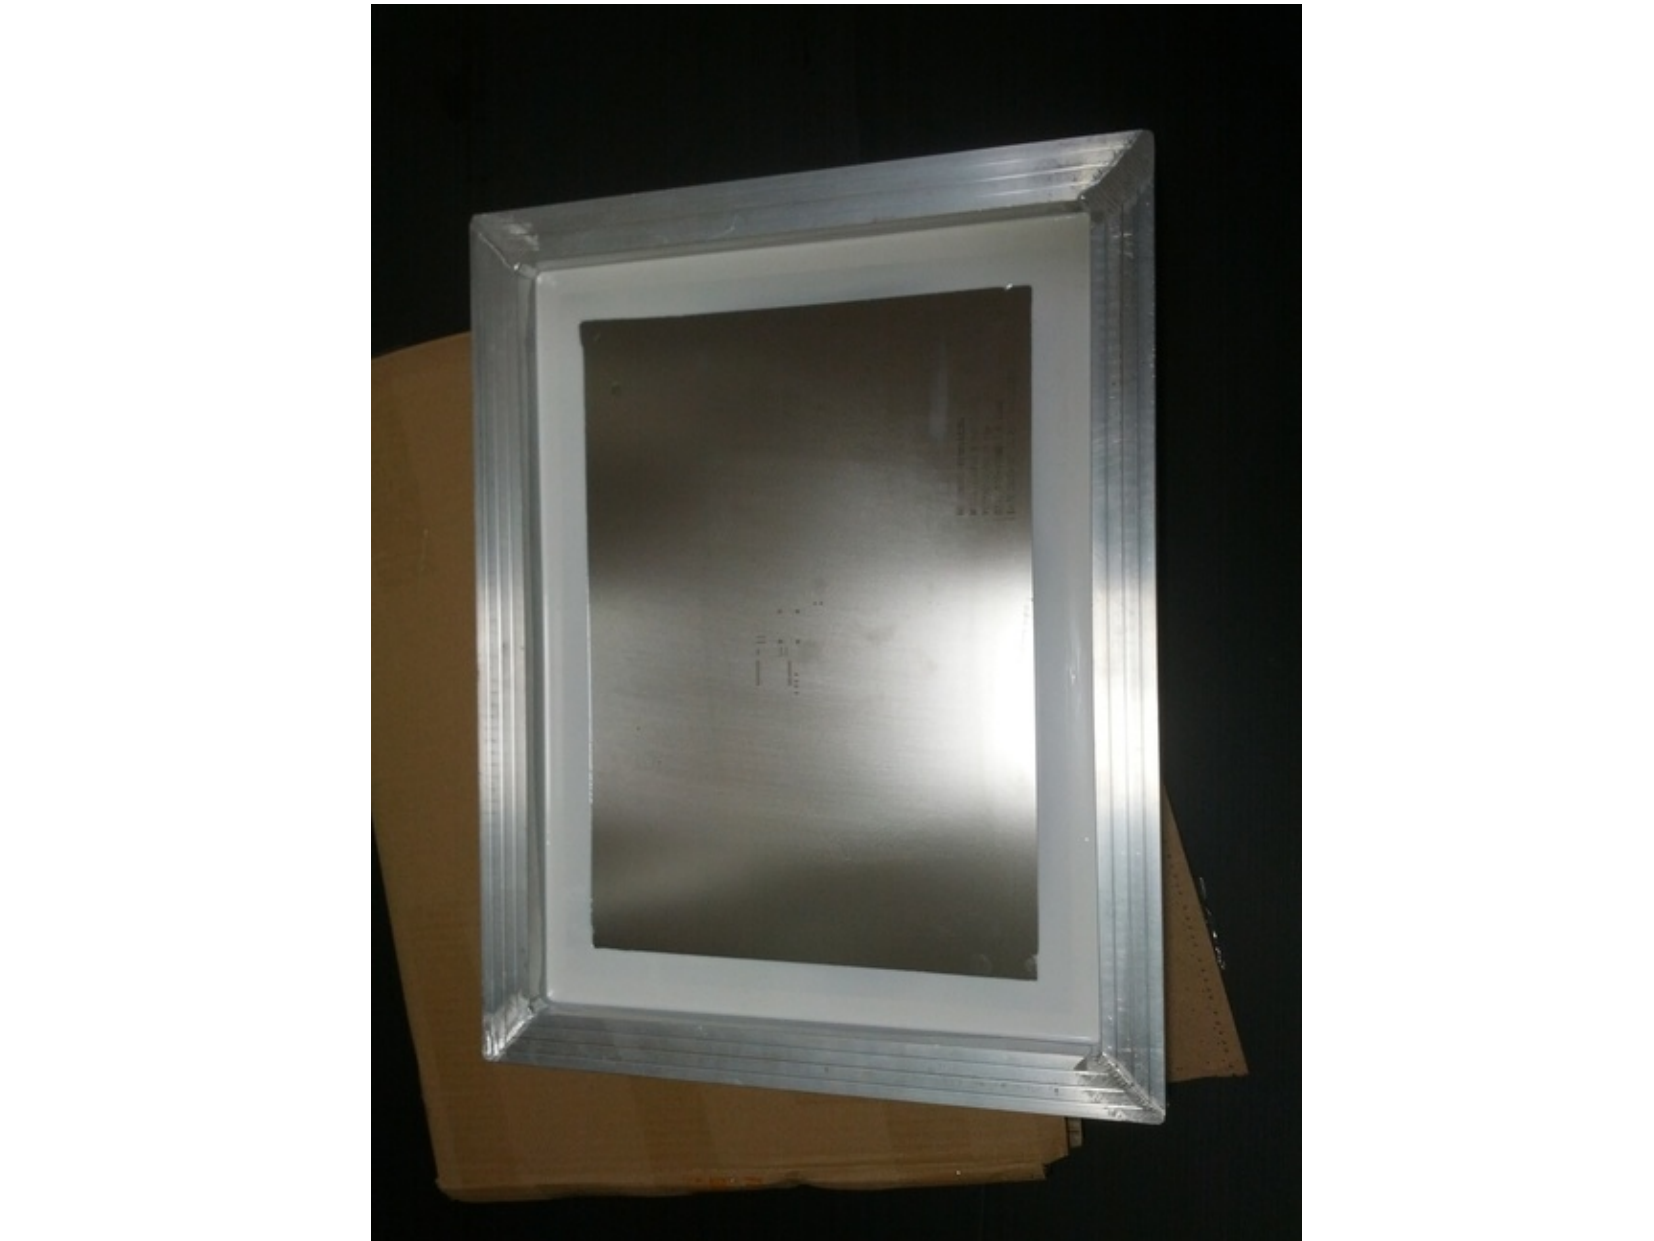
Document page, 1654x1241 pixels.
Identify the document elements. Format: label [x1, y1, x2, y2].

picture [371, 4, 1302, 1241]
